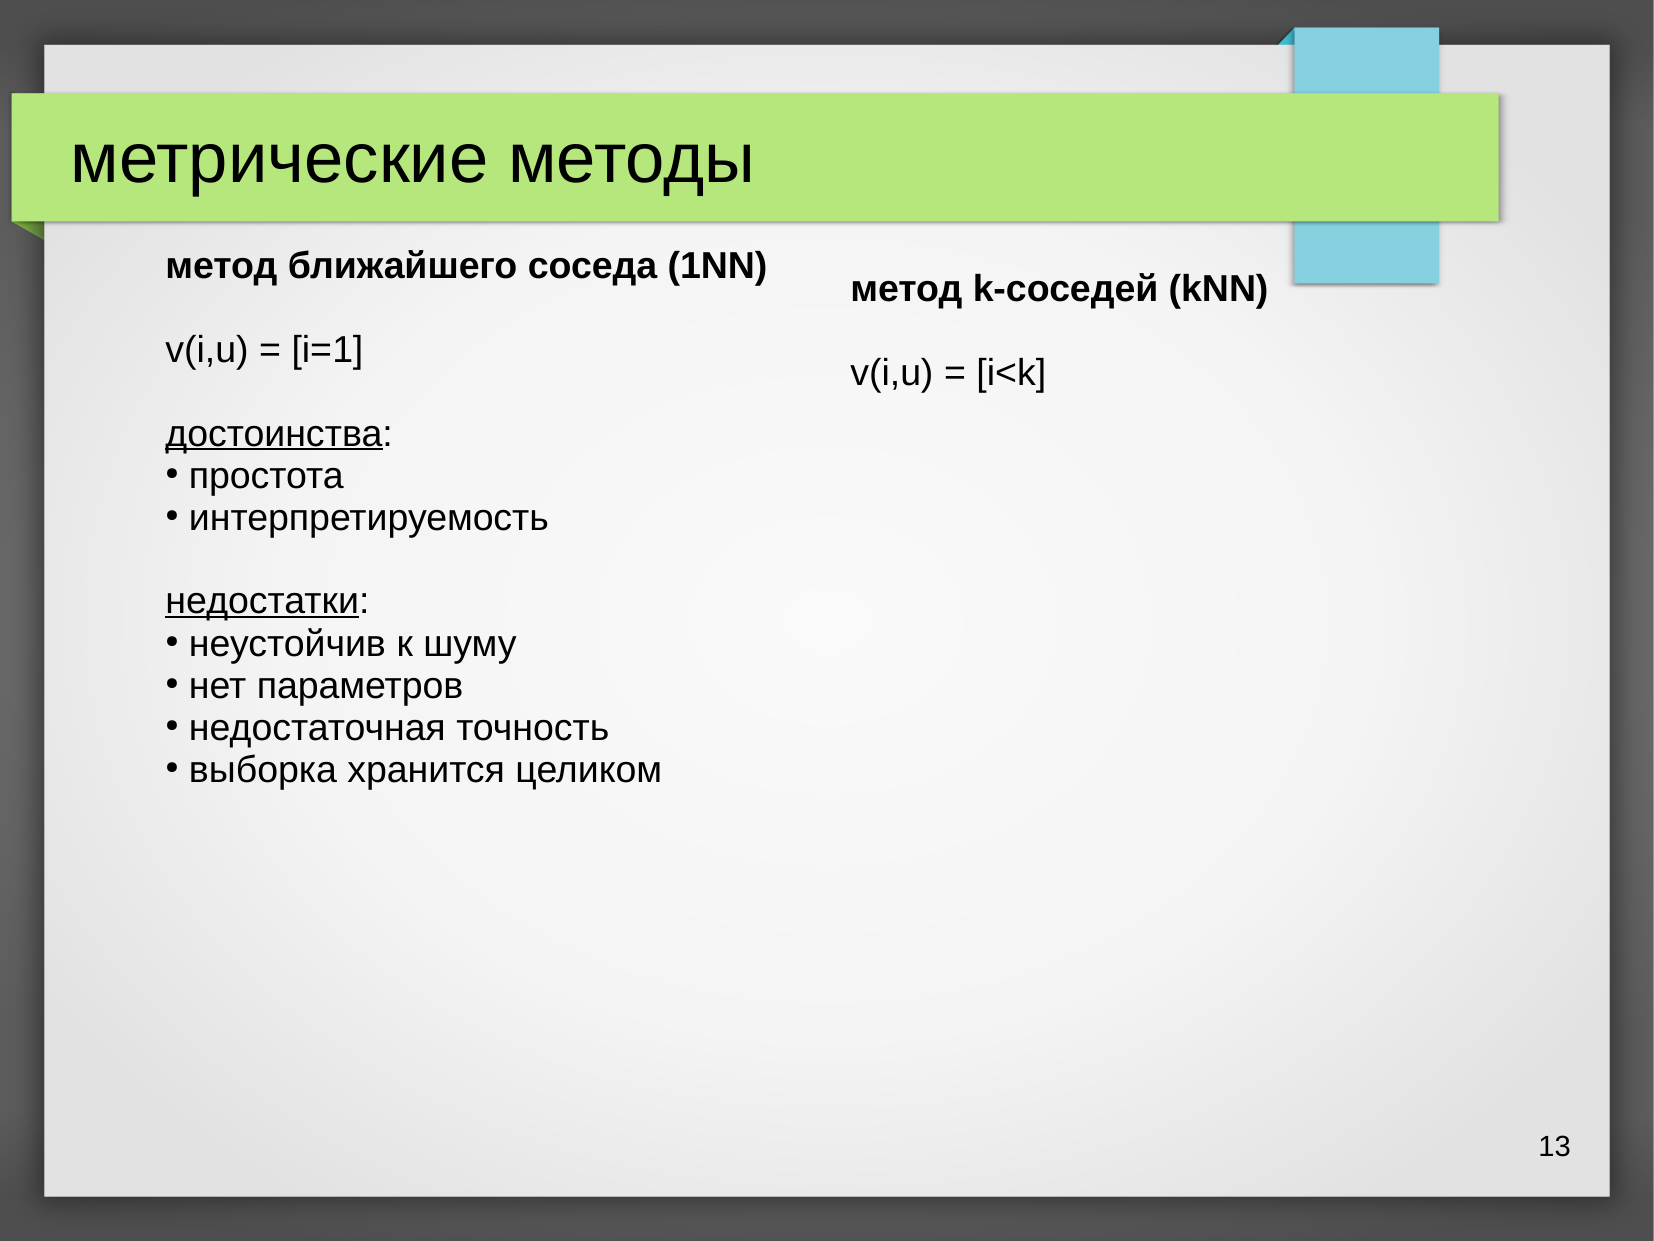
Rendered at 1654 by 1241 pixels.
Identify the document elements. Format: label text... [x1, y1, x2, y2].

picture [0, 0, 1654, 1241]
text_box метод ближайшего соседа (1NN) v(i,u) = [i=1] достоинства: простота интерпретируемость недостатки: неустойчив к шуму нет параметров недостаточная точность выборка хранится целиком [165, 254, 804, 780]
title метрические методы [70, 118, 1205, 199]
text_box метод k-соседей (kNN) v(i,u) = [i<k] [850, 248, 1560, 414]
